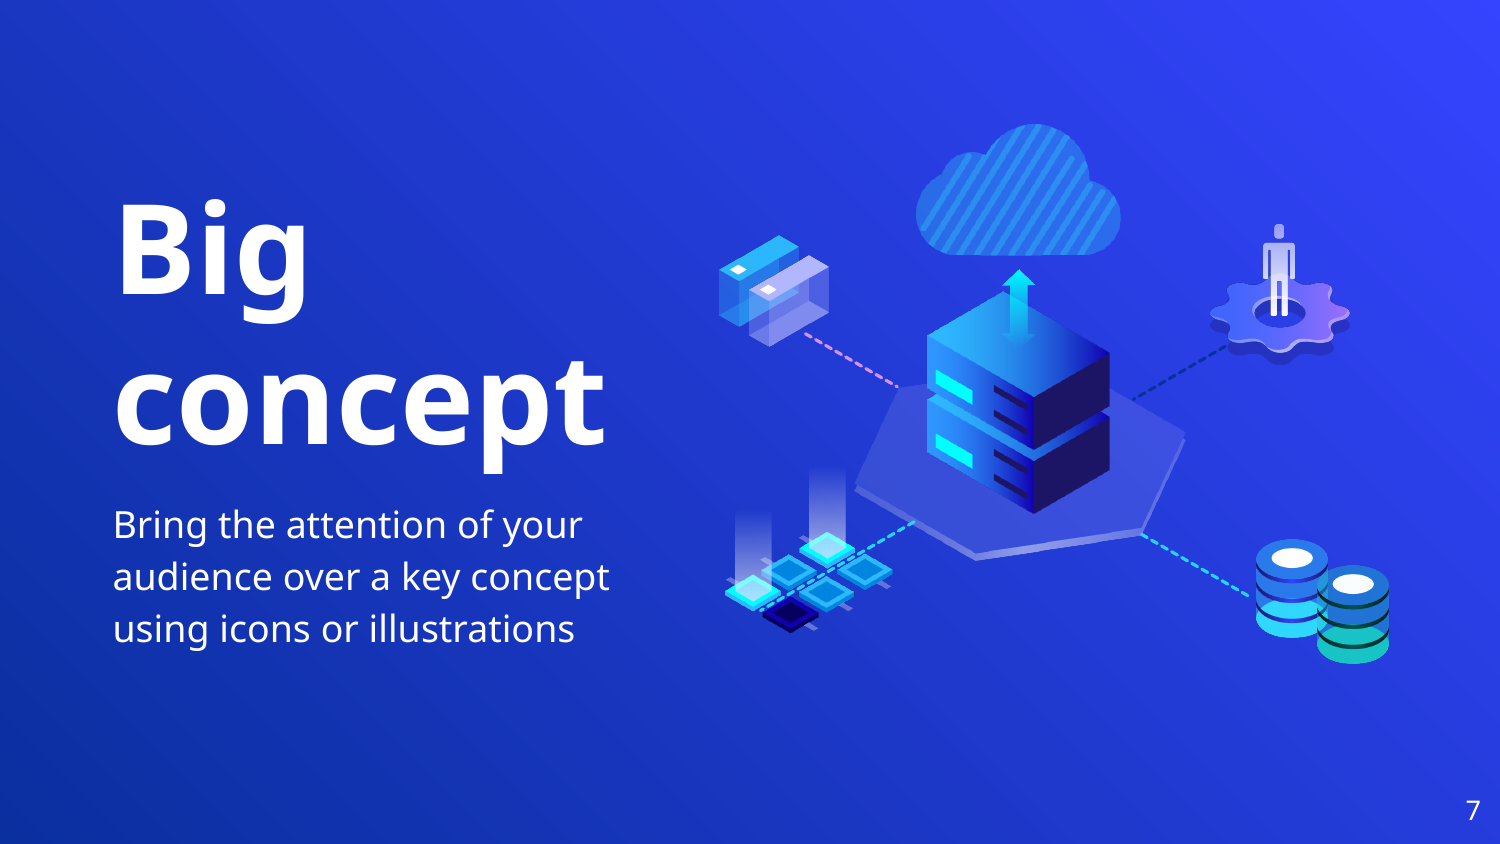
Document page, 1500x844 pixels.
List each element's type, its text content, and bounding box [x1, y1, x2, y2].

picture [1210, 224, 1350, 365]
subtitle Bring the attention of your audience over a key concept using icons or illustrations [112, 494, 660, 675]
picture [916, 124, 1121, 256]
picture [725, 291, 1186, 633]
text_box [1002, 269, 1035, 349]
slide_number 4 [1391, 779, 1482, 844]
title Big concept [112, 169, 660, 494]
picture [719, 235, 829, 347]
picture [1256, 539, 1389, 664]
